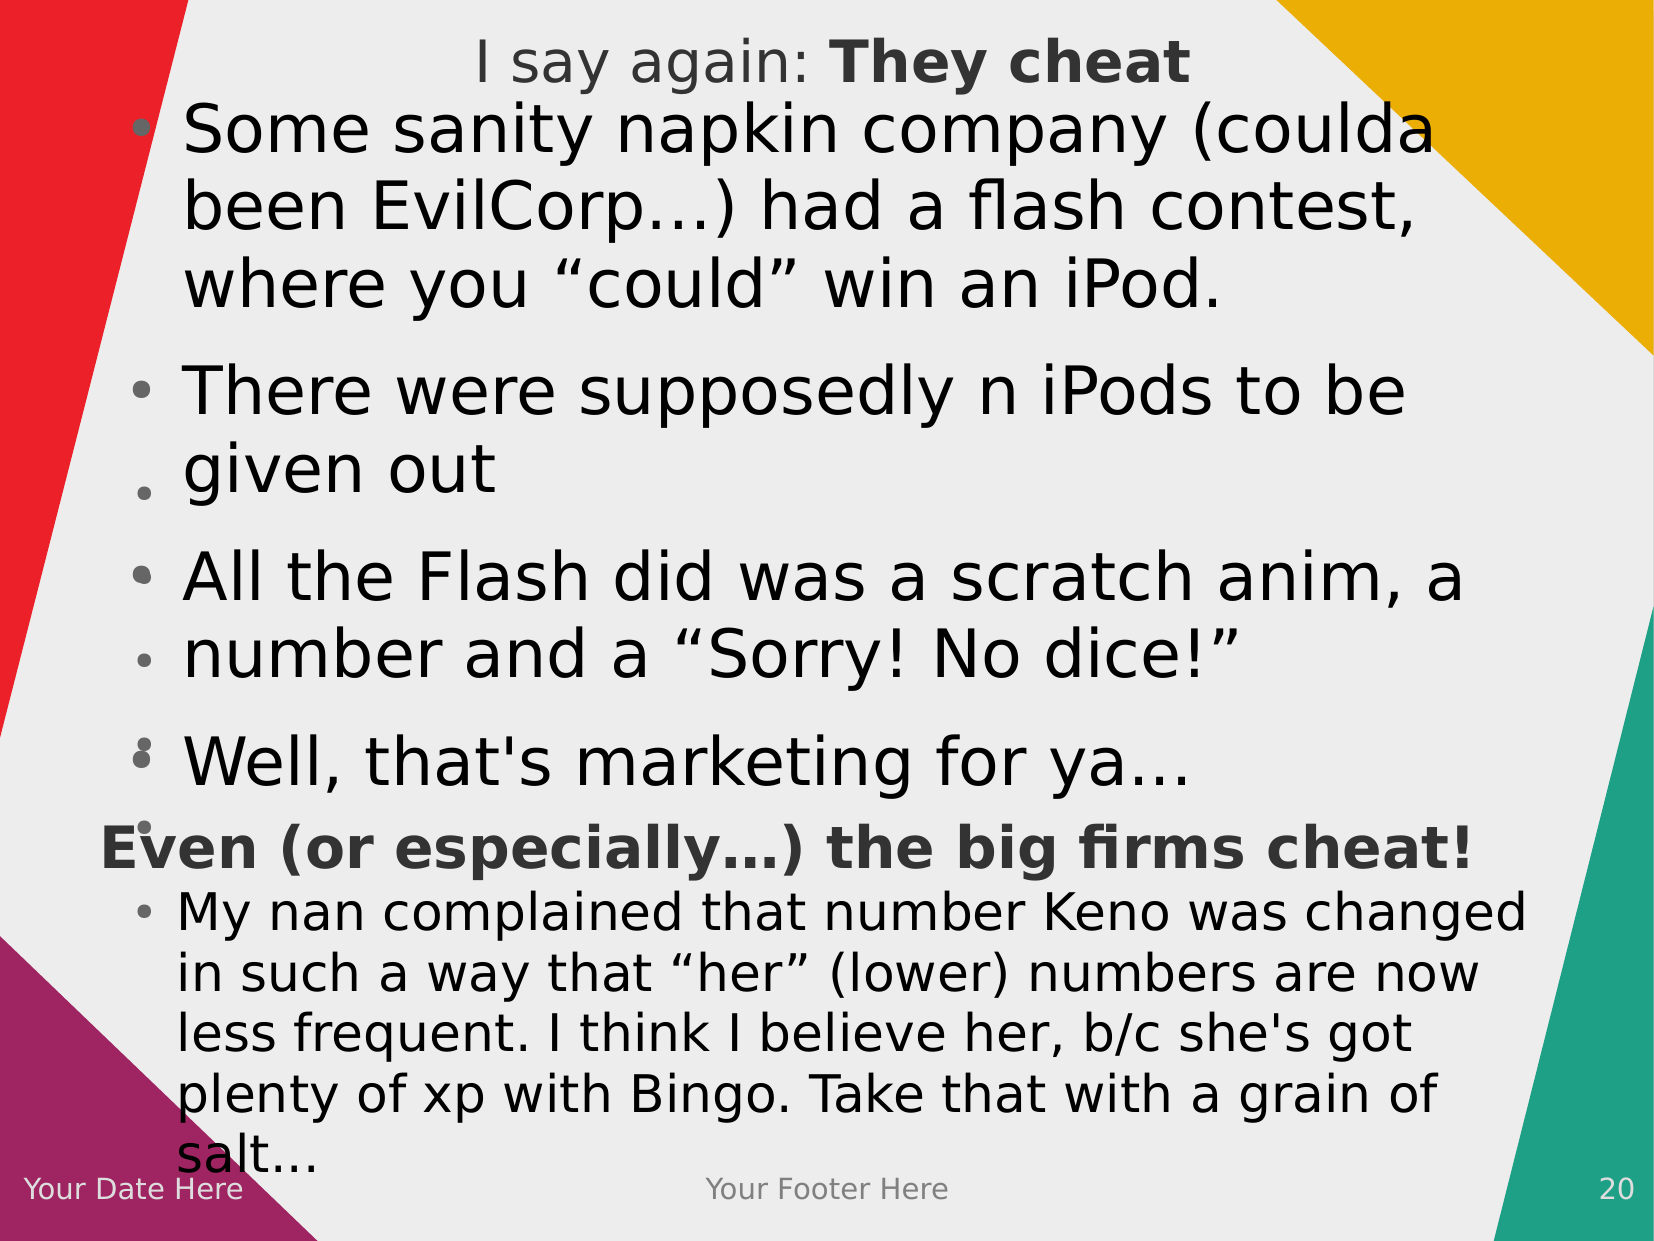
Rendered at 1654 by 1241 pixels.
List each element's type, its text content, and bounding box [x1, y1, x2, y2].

title I say again: They cheat [121, 0, 1546, 125]
list Some sanity napkin company (coulda been EvilCorp…) had a flash contest, where you “could” win an iPod. There were supposedly n iPods to be given out All the Flash did was a scratch anim, a number and a “Sorry! No dice!” Well, that's marketing for ya... [111, 90, 1536, 750]
list My nan complained that number Keno was changed in such a way that “her” (lower) numbers are now less frequent. I think I believe her, b/c she's got plenty of xp with Bingo. Take that with a grain of salt... [121, 465, 1546, 1196]
title Even (or especially…) the big firms cheat! [76, 750, 121, 947]
